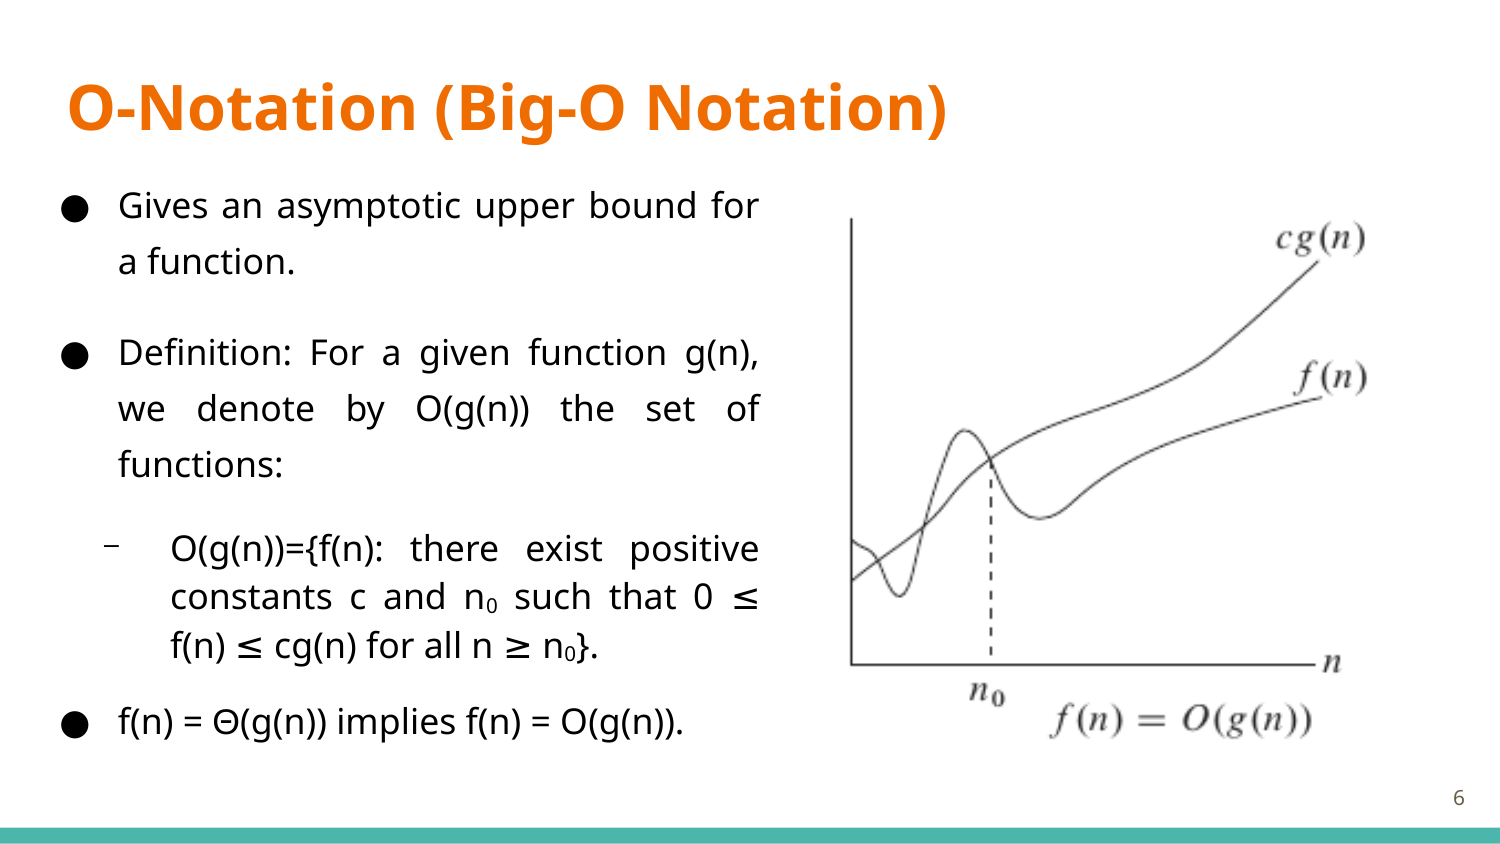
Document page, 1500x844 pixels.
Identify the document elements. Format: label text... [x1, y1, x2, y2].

list Gives an asymptotic upper bound for a function. Definition: For a given function g(n), we denote by O(g(n)) the set of functions: O(g(n))={f(n): there exist positive constants c and n0 such that 0 ≤ f(n) ≤ cg(n) for all n ≥ n0}. f(n) = Θ(g(n)) implies f(n) = O(g(n)). [44, 157, 776, 765]
picture [811, 176, 1407, 751]
title O-Notation (Big-O Notation) [51, 48, 1449, 164]
slide_number <number> [1389, 764, 1480, 830]
